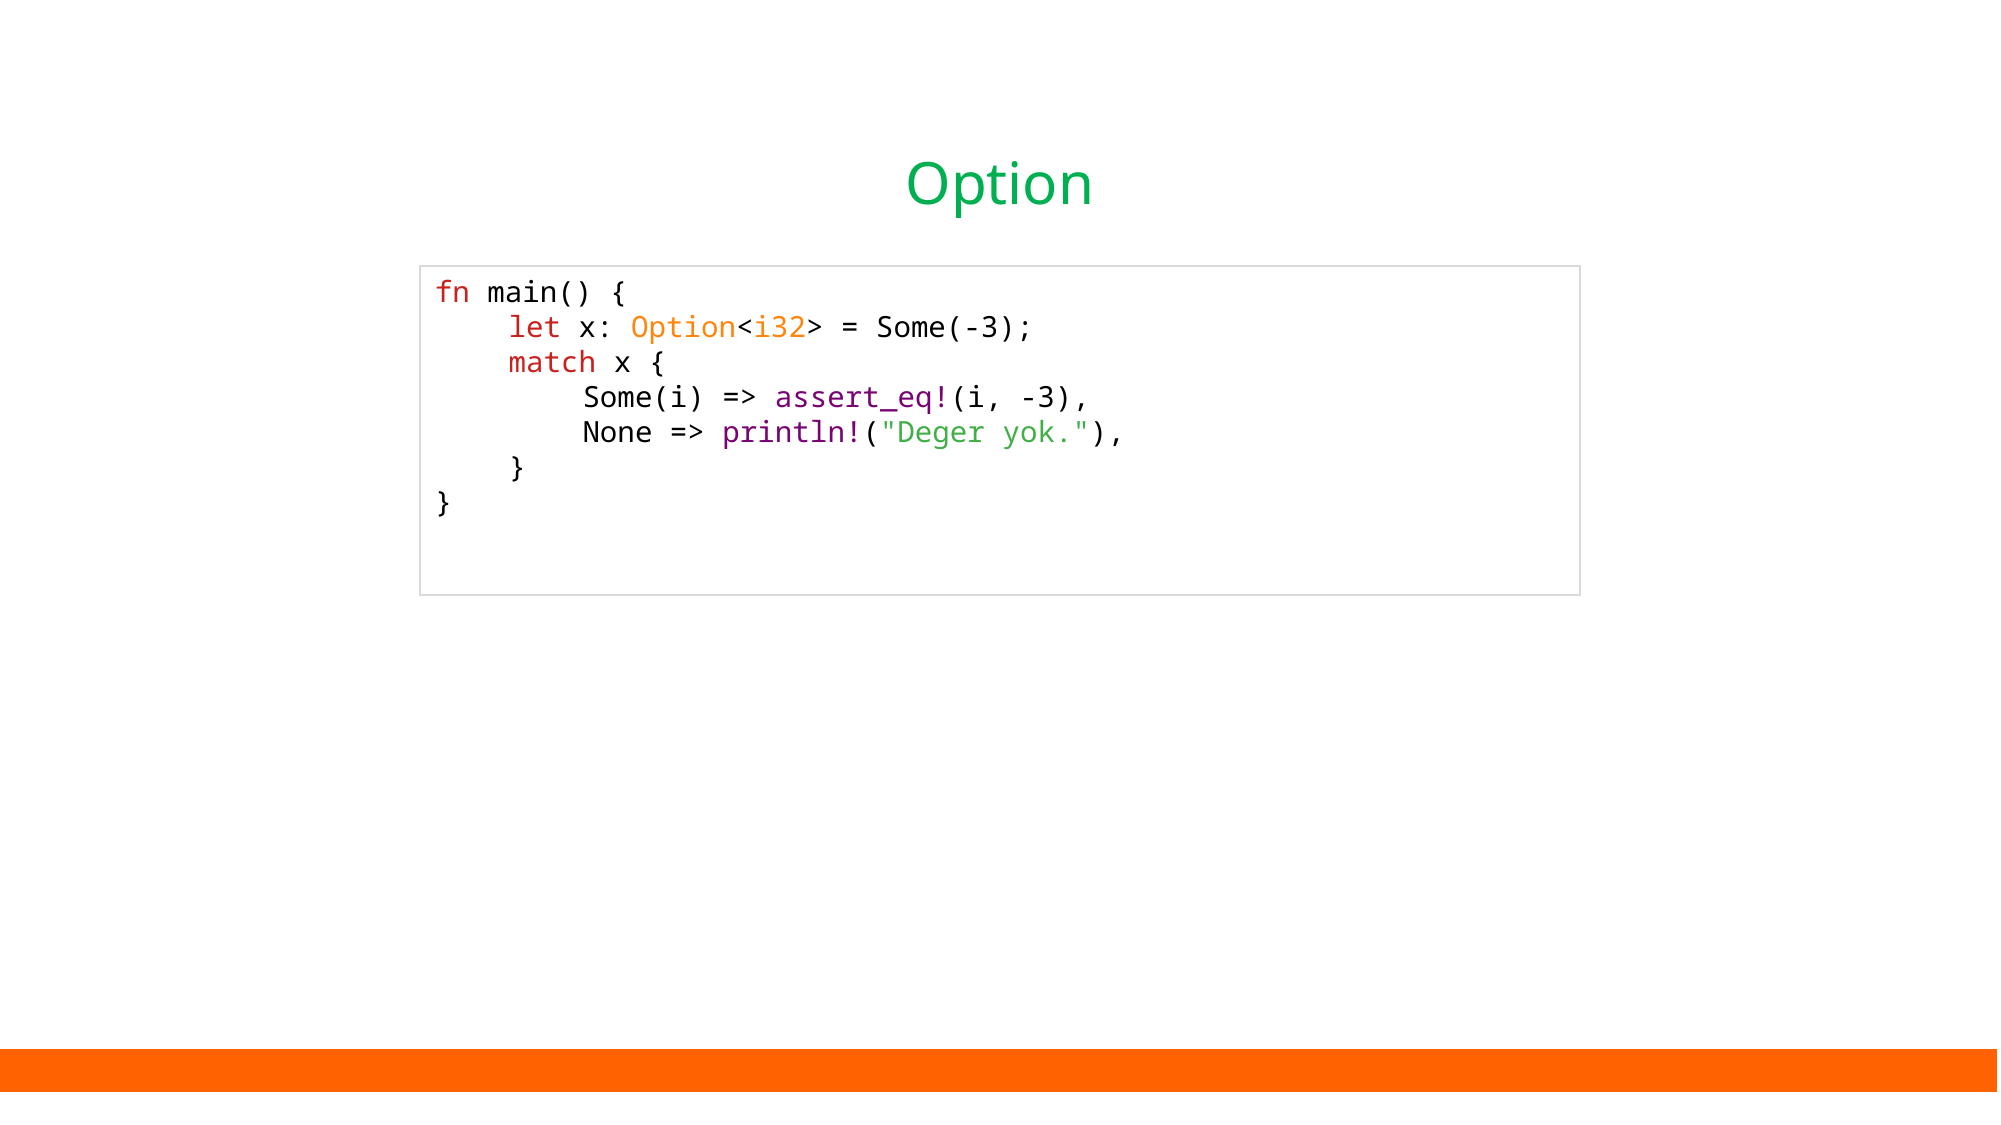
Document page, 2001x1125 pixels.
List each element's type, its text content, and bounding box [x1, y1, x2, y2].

text_box [0, 1049, 1997, 1092]
list Option [420, 146, 1580, 237]
text_box fn main() { let x: Option<i32> = Some(-3); match x { Some(i) => assert_eq!(i, -3), None => println!("Deger yok."), } } [419, 265, 1581, 596]
